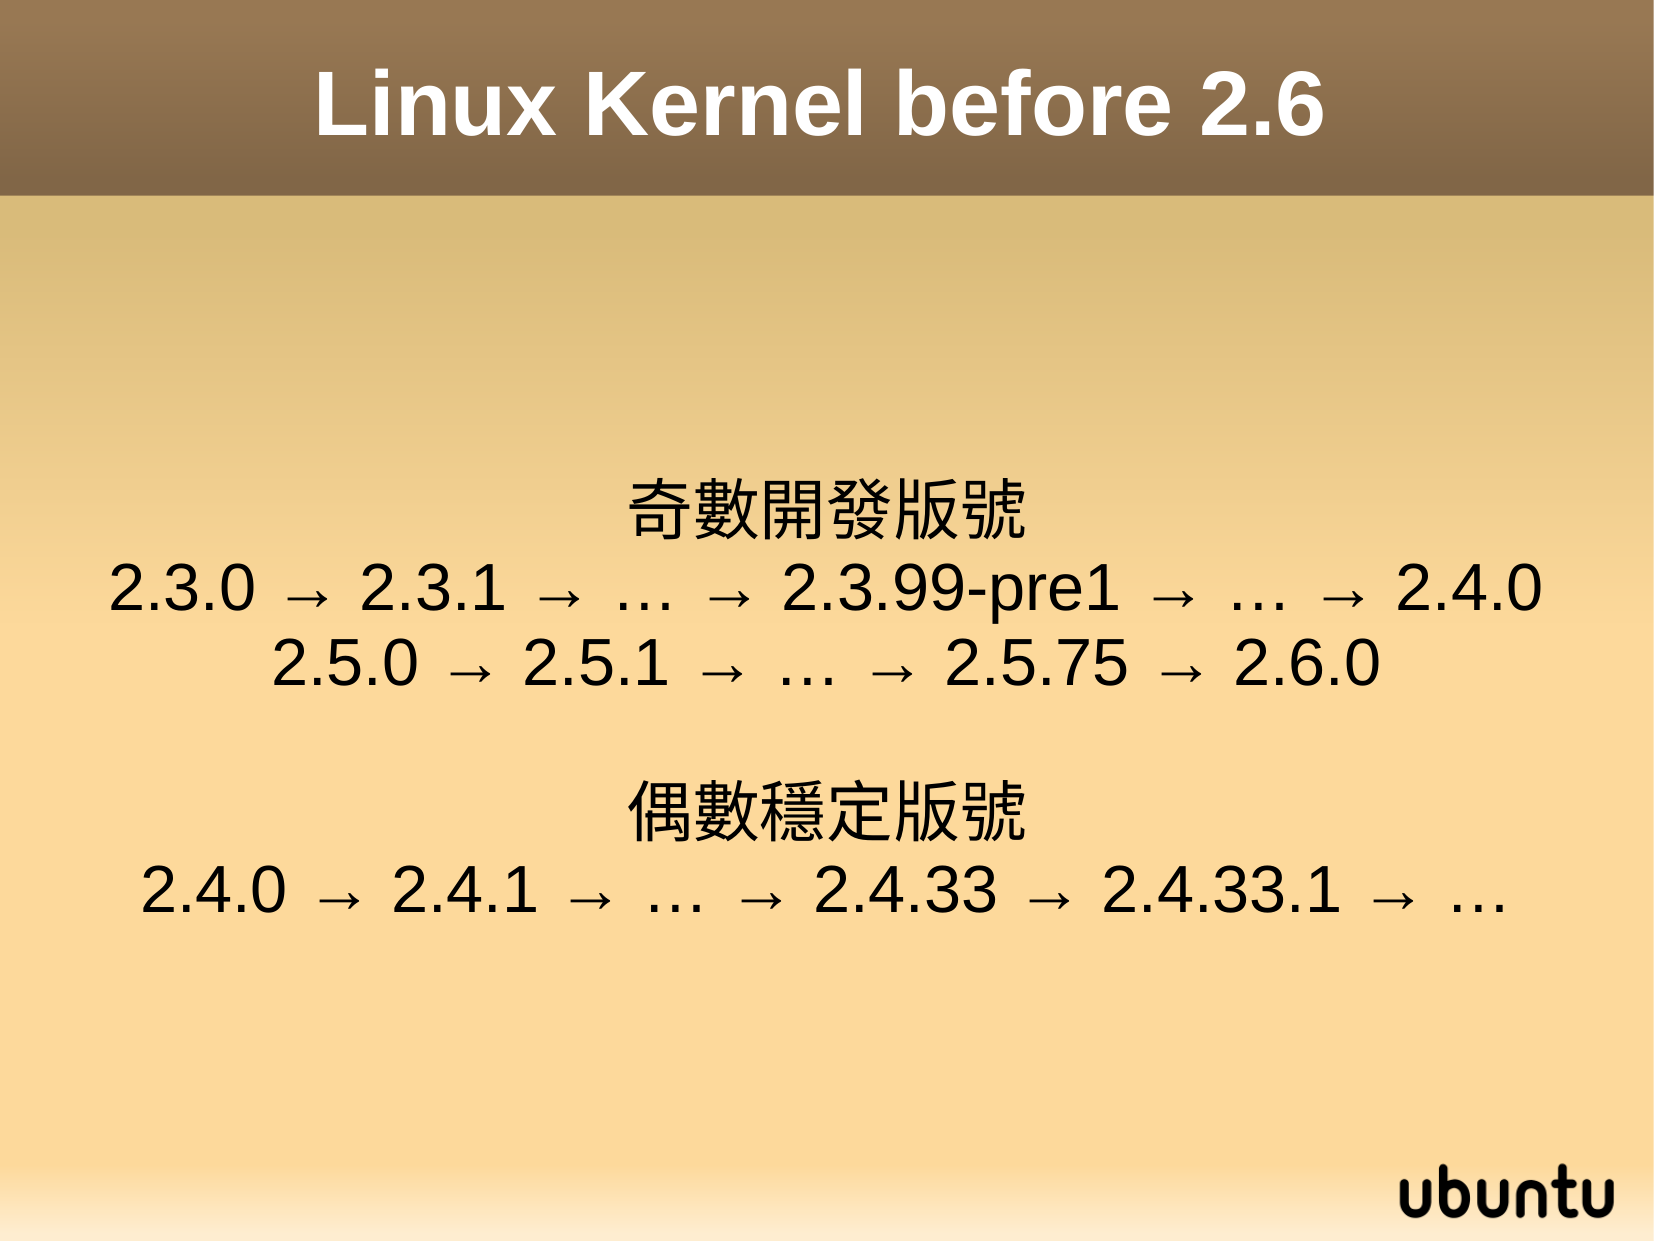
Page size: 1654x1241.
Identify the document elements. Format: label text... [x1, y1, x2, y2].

subtitle 奇數開發版號 2.3.0 → 2.3.1 → … → 2.3.99-pre1 → … → 2.4.0 2.5.0 → 2.5.1 → … → 2.5.75 → 2.6.0 偶數穩定版號 2.4.0 → 2.4.1 → … → 2.4.33 → 2.4.33.1 → … [82, 290, 1571, 1109]
picture [0, 0, 1654, 1241]
title Linux Kernel before 2.6 [76, 7, 1565, 200]
